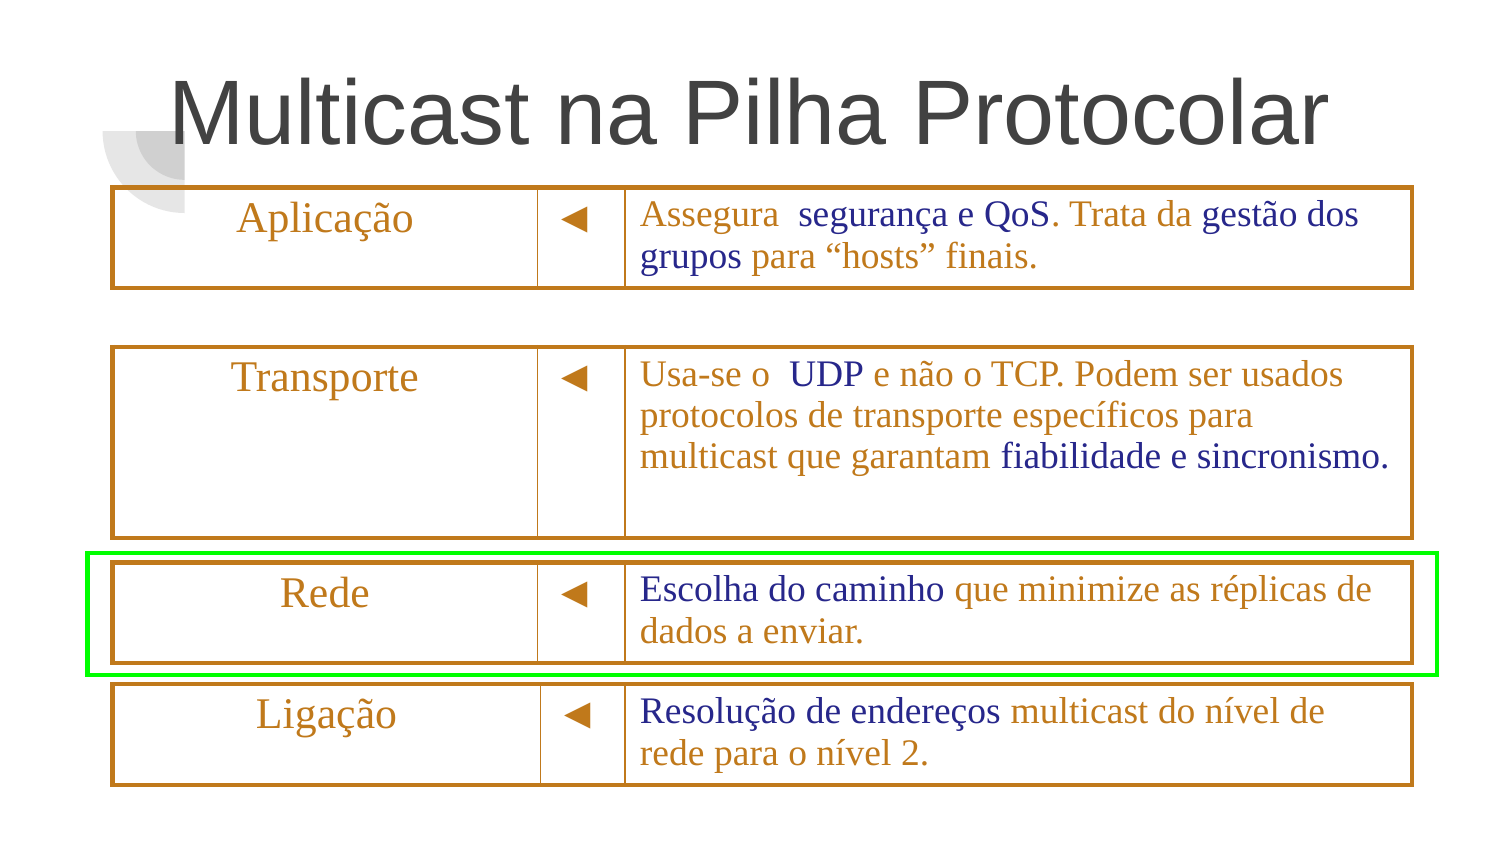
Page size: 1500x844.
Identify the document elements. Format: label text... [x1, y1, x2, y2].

table_header Assegura segurança e QoS. Trata da gestão dos grupos para “hosts” finais. [626, 190, 1410, 286]
table_header Rede [115, 565, 537, 661]
table_header ◄ [538, 565, 624, 661]
table_header ◄ [538, 349, 624, 536]
title Multicast na Pilha Protocolar [112, 37, 1388, 179]
table_header ◄ [541, 686, 624, 783]
table_header ◄ [538, 190, 624, 286]
table_header Resolução de endereços multicast do nível de rede para o nível 2. [626, 686, 1410, 783]
table_header Transporte [115, 349, 537, 536]
table_header Usa-se o UDP e não o TCP. Podem ser usados protocolos de transporte específicos para multicast que garantam fiabilidade e sincronismo. [626, 349, 1410, 536]
table_header Ligação [115, 686, 540, 783]
table_header Aplicação [115, 190, 537, 286]
table_header Escolha do caminho que minimize as réplicas de dados a enviar. [626, 565, 1410, 661]
